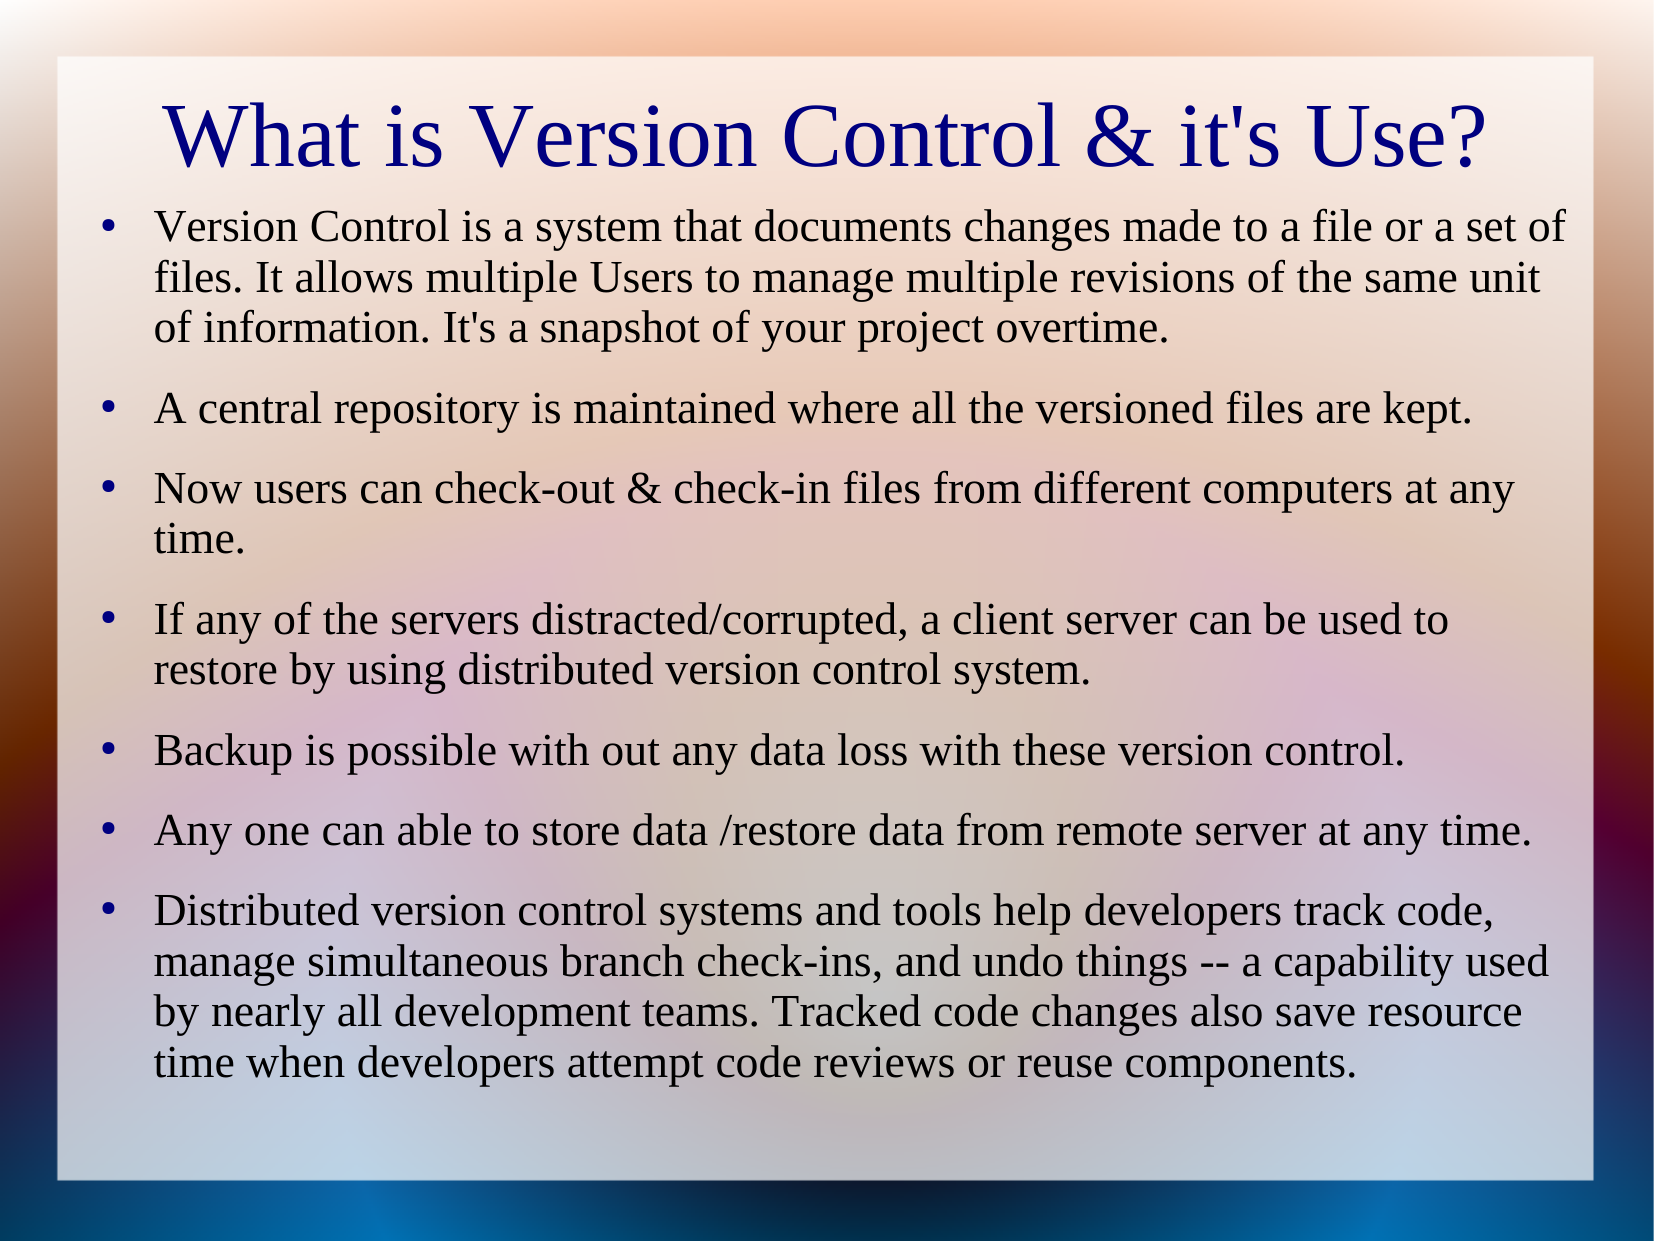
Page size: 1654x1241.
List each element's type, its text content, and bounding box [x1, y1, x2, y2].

list Version Control is a system that documents changes made to a file or a set of files. It allows multiple Users to manage multiple revisions of the same unit of information. It's a snapshot of your project overtime. A central repository is maintained where all the versioned files are kept. Now users can check-out & check-in files from different computers at any time. If any of the servers distracted/corrupted, a client server can be used to restore by using distributed version control system. Backup is possible with out any data loss with these version control. Any one can able to store data /restore data from remote server at any time. Distributed version control systems and tools help developers track code, manage simultaneous branch check-ins, and undo things -- a capability used by nearly all development teams. Tracked code changes also save resource time when developers attempt code reviews or reuse components. [82, 200, 1571, 1173]
title What is Version Control & it's Use? [82, 70, 1571, 200]
picture [0, 0, 1654, 1241]
